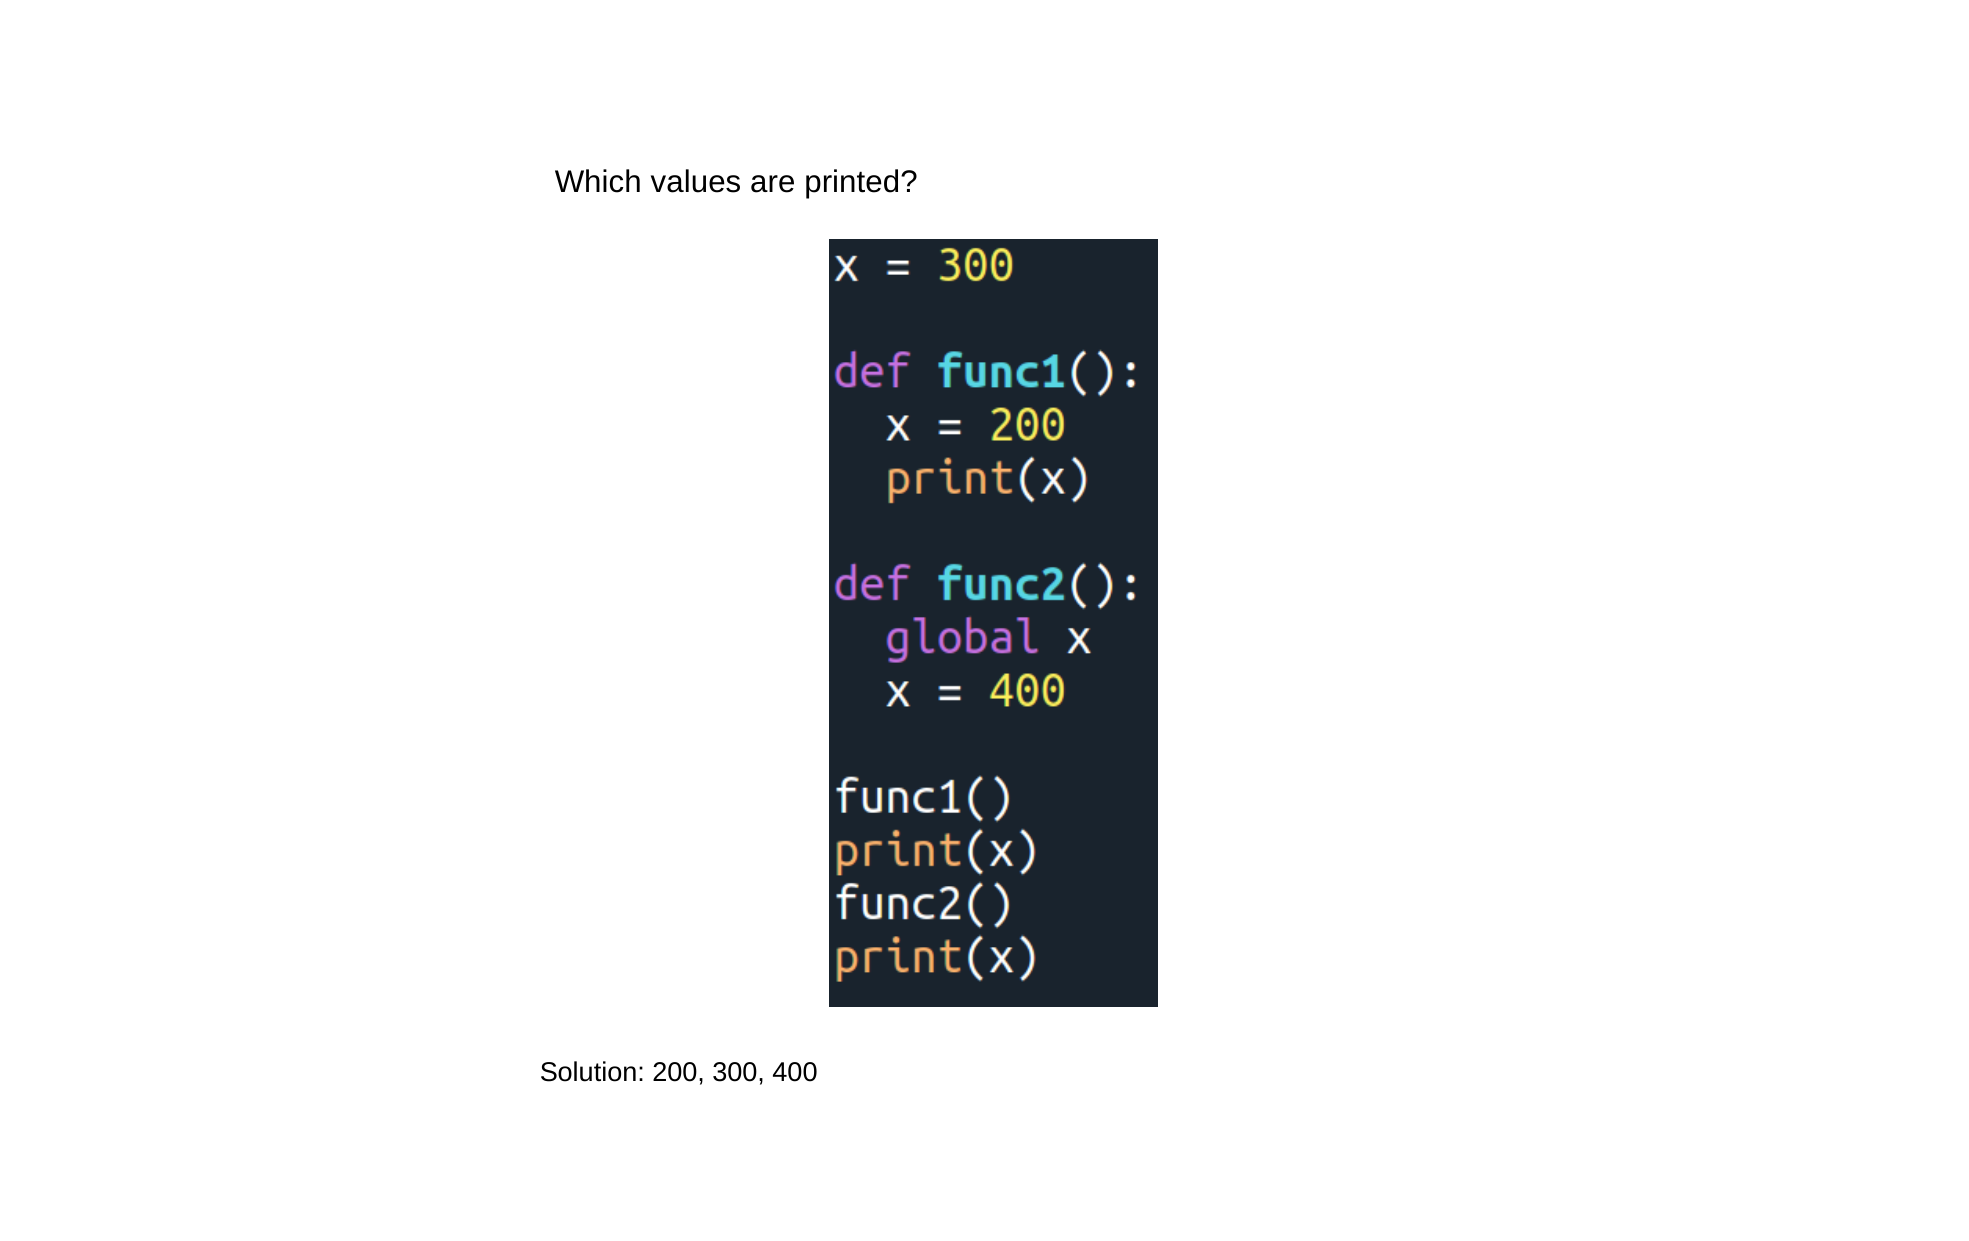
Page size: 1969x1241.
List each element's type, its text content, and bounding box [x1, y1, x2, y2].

picture [829, 239, 1158, 1007]
text_box Solution: 200, 300, 400 [525, 1050, 1411, 1151]
text_box Which values are printed? [540, 156, 1426, 233]
